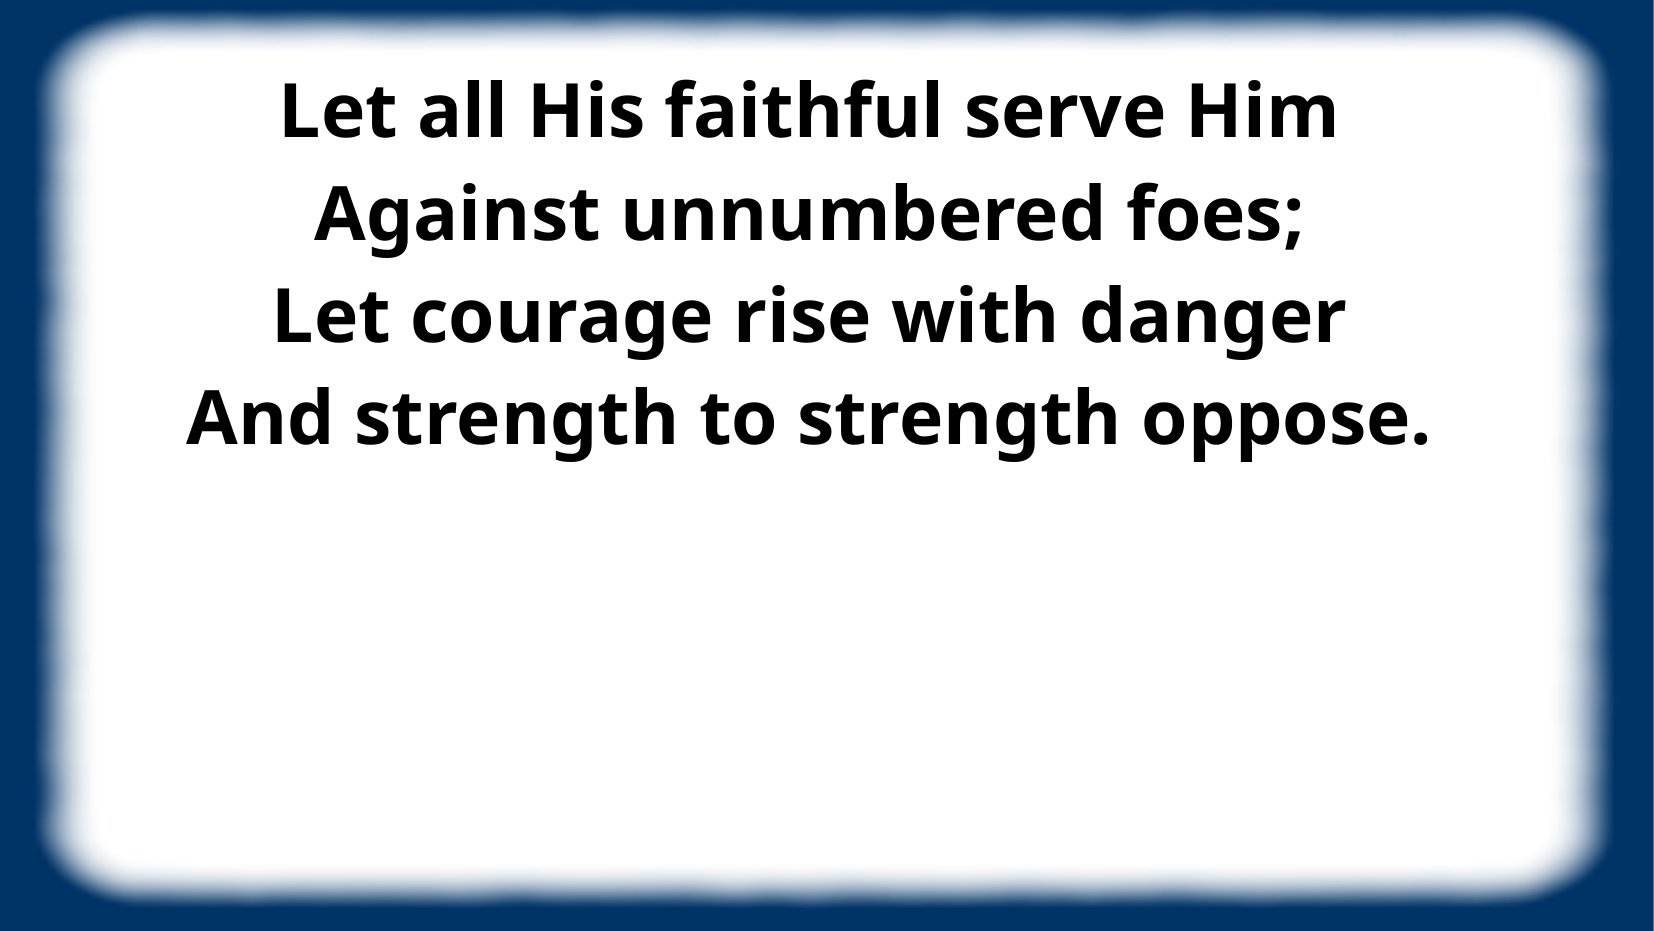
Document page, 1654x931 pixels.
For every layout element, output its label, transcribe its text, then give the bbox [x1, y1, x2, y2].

picture [0, 0, 1654, 931]
text_box Let all His faithful serve Him Against unnumbered foes; Let courage rise with danger And strength to strength oppose. [120, 50, 1501, 465]
